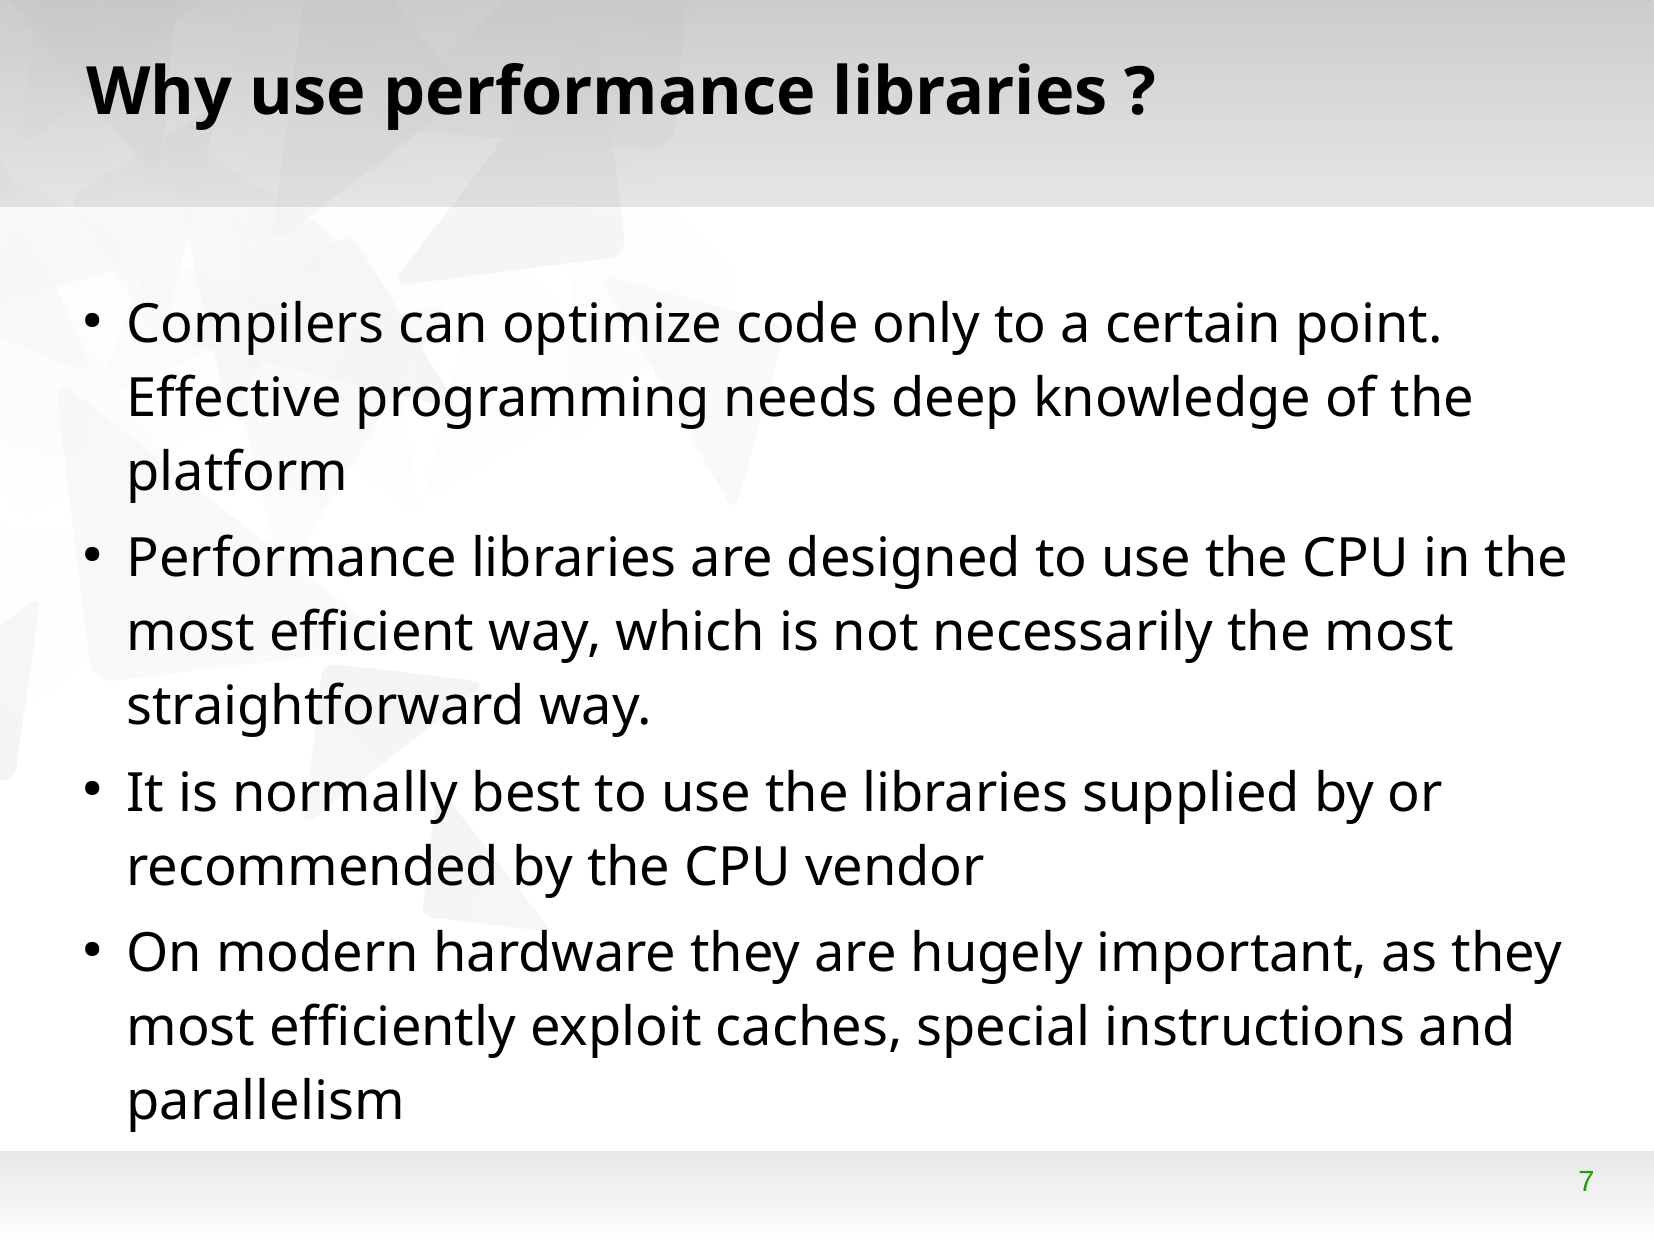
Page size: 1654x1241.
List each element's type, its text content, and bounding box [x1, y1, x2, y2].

list Compilers can optimize code only to a certain point. Effective programming needs deep knowledge of the platform Performance libraries are designed to use the CPU in the most efficient way, which is not necessarily the most straightforward way. It is normally best to use the libraries supplied by or recommended by the CPU vendor On modern hardware they are hugely important, as they most efficiently exploit caches, special instructions and parallelism [82, 284, 1595, 1099]
title Why use performance libraries ? [86, 0, 1433, 193]
picture [0, 0, 783, 931]
